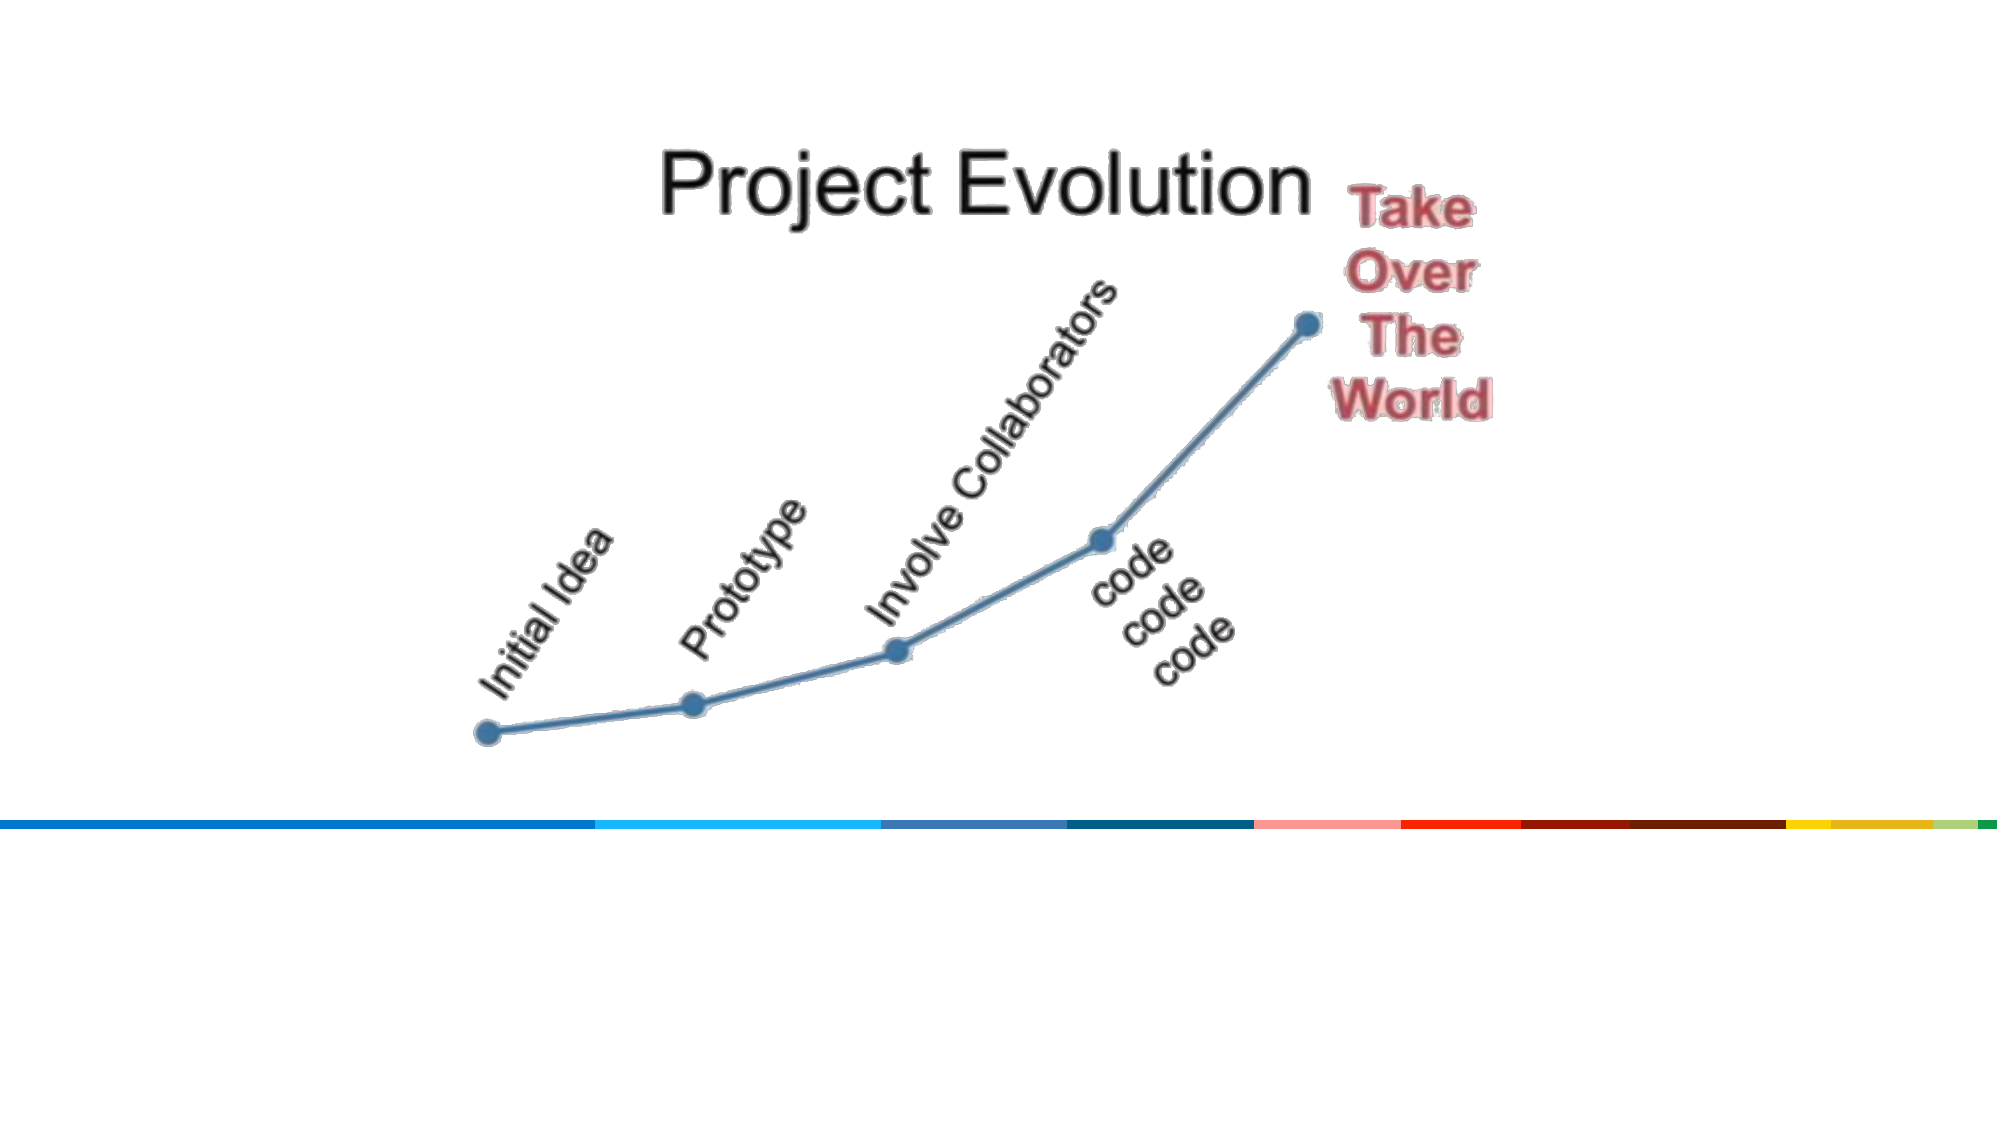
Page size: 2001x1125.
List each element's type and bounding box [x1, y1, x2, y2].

text_box [0, 820, 1997, 829]
picture [411, 72, 1521, 762]
